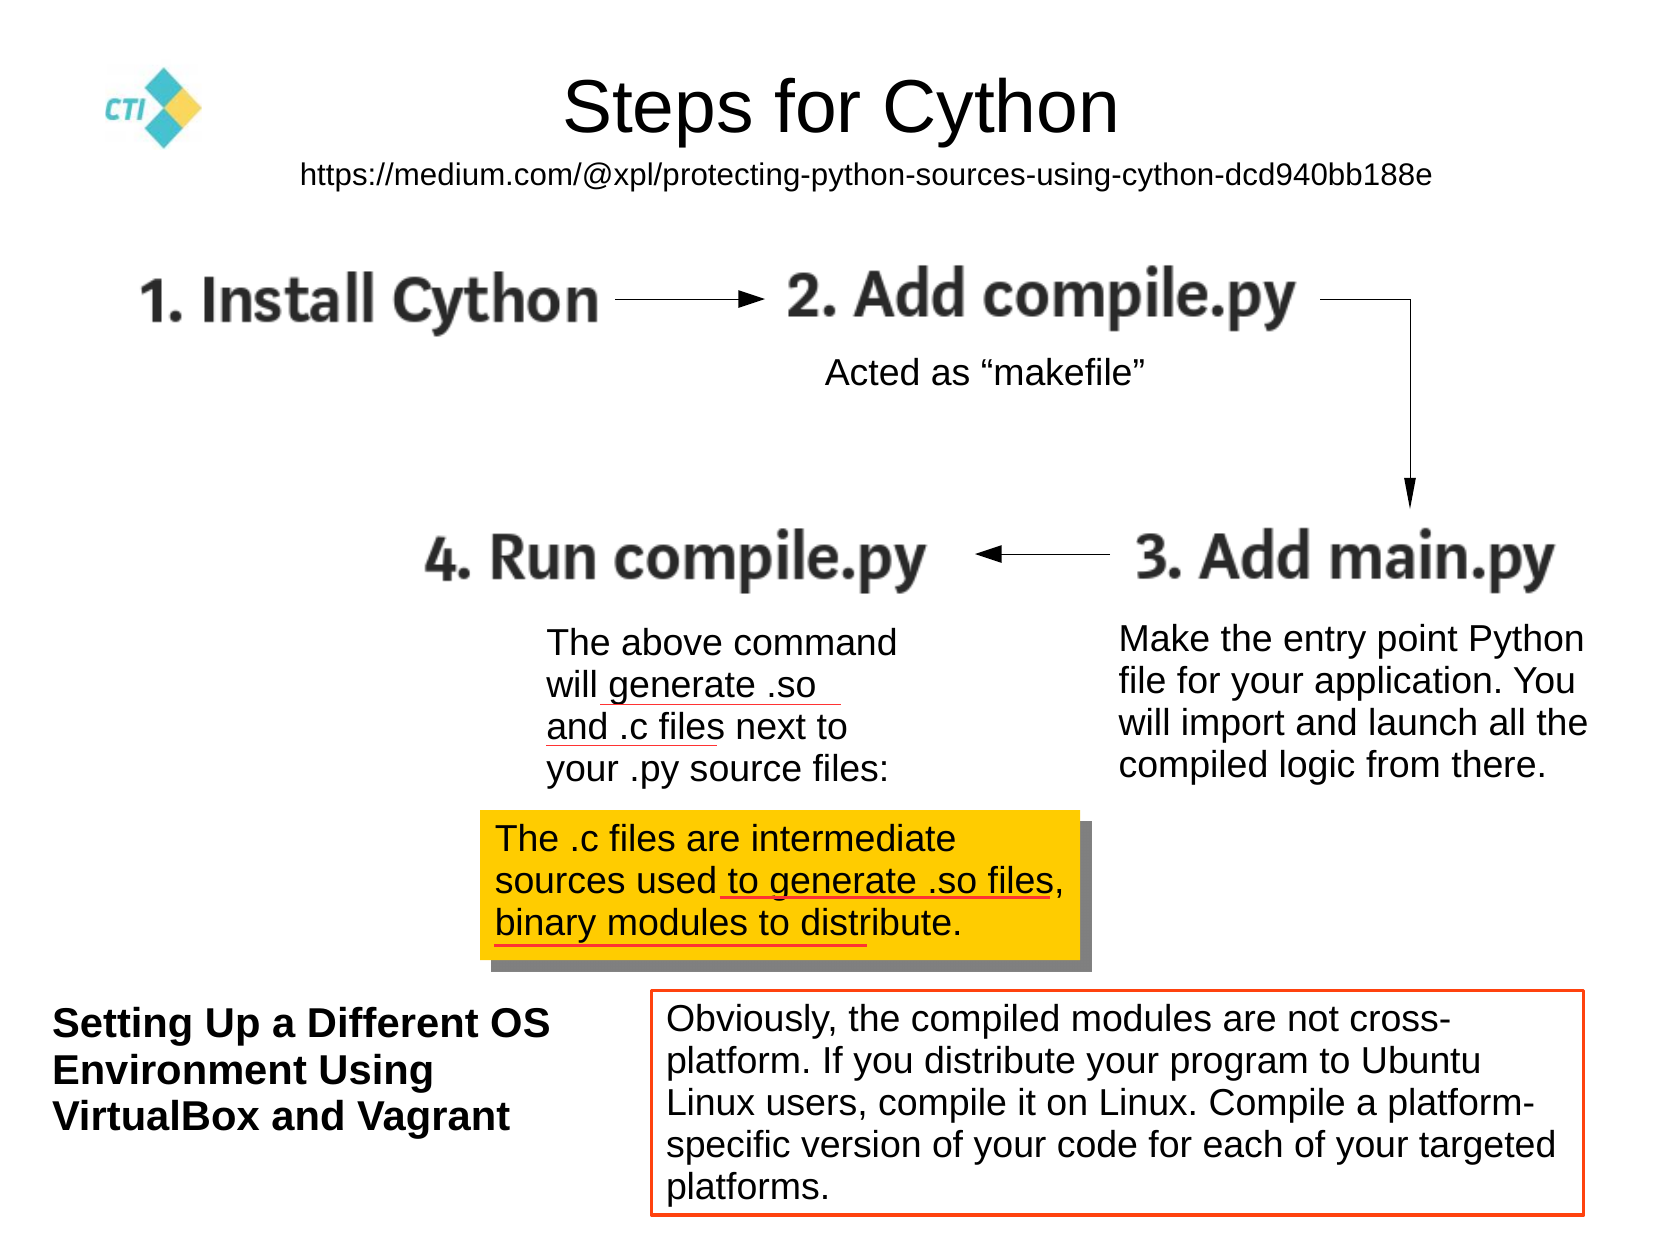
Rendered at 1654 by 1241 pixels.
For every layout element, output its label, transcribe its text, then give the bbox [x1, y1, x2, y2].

picture [1136, 523, 1558, 599]
text_box https://medium.com/@xpl/protecting-python-sources-using-cython-dcd940bb188e [285, 150, 1471, 207]
text_box Make the entry point Python file for your application. You will import and launch all the compiled logic from there. [1103, 610, 1641, 794]
picture [771, 253, 1306, 337]
text_box The .c files are intermediate sources used to generate .so files, binary modules to distribute. [480, 810, 1081, 961]
text_box Acted as “makefile” [810, 344, 1306, 401]
text_box Setting Up a Different OS Environment Using VirtualBox and Vagrant [37, 992, 636, 1234]
picture [105, 59, 202, 151]
text_box The above command will generate .so and .c files next to your .py source files: [531, 614, 931, 797]
picture [420, 527, 933, 603]
picture [135, 261, 601, 345]
title Steps for Cython [86, 2, 1576, 211]
text_box Obviously, the compiled modules are not cross-platform. If you distribute your program to Ubuntu Linux users, compile it on Linux. Compile a platform-specific version of your code for each of your targeted platforms. [653, 992, 1582, 1213]
